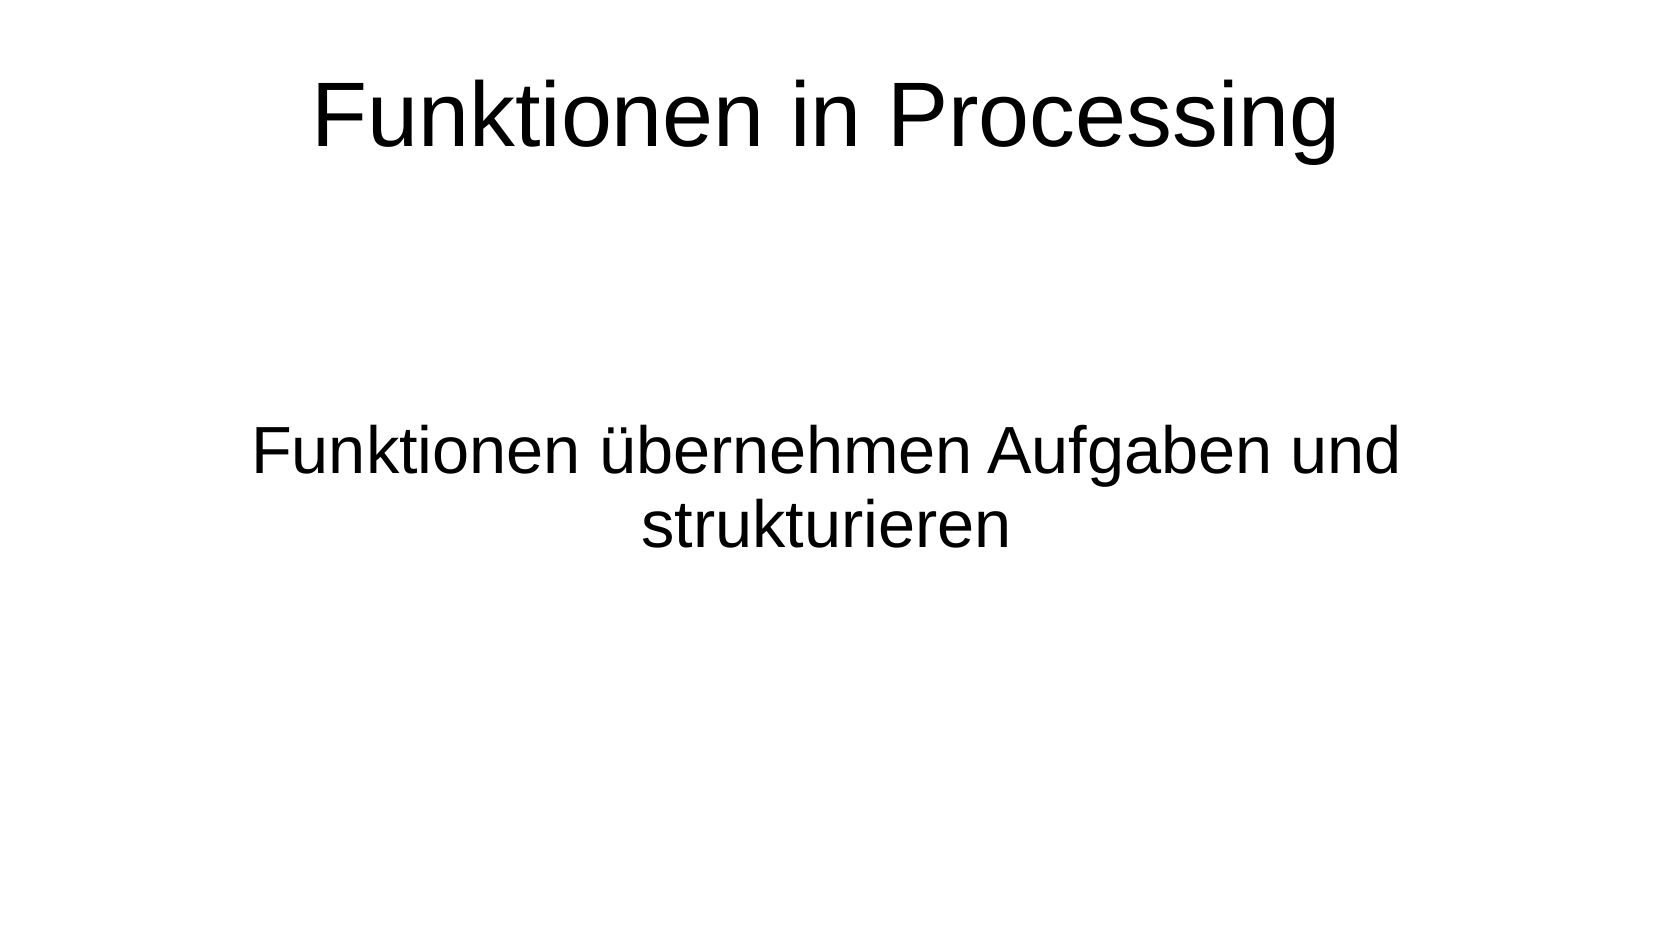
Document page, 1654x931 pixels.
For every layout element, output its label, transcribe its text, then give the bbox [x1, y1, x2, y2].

title Funktionen in Processing [82, 37, 1571, 193]
subtitle Funktionen übernehmen Aufgaben und strukturieren [82, 217, 1571, 758]
